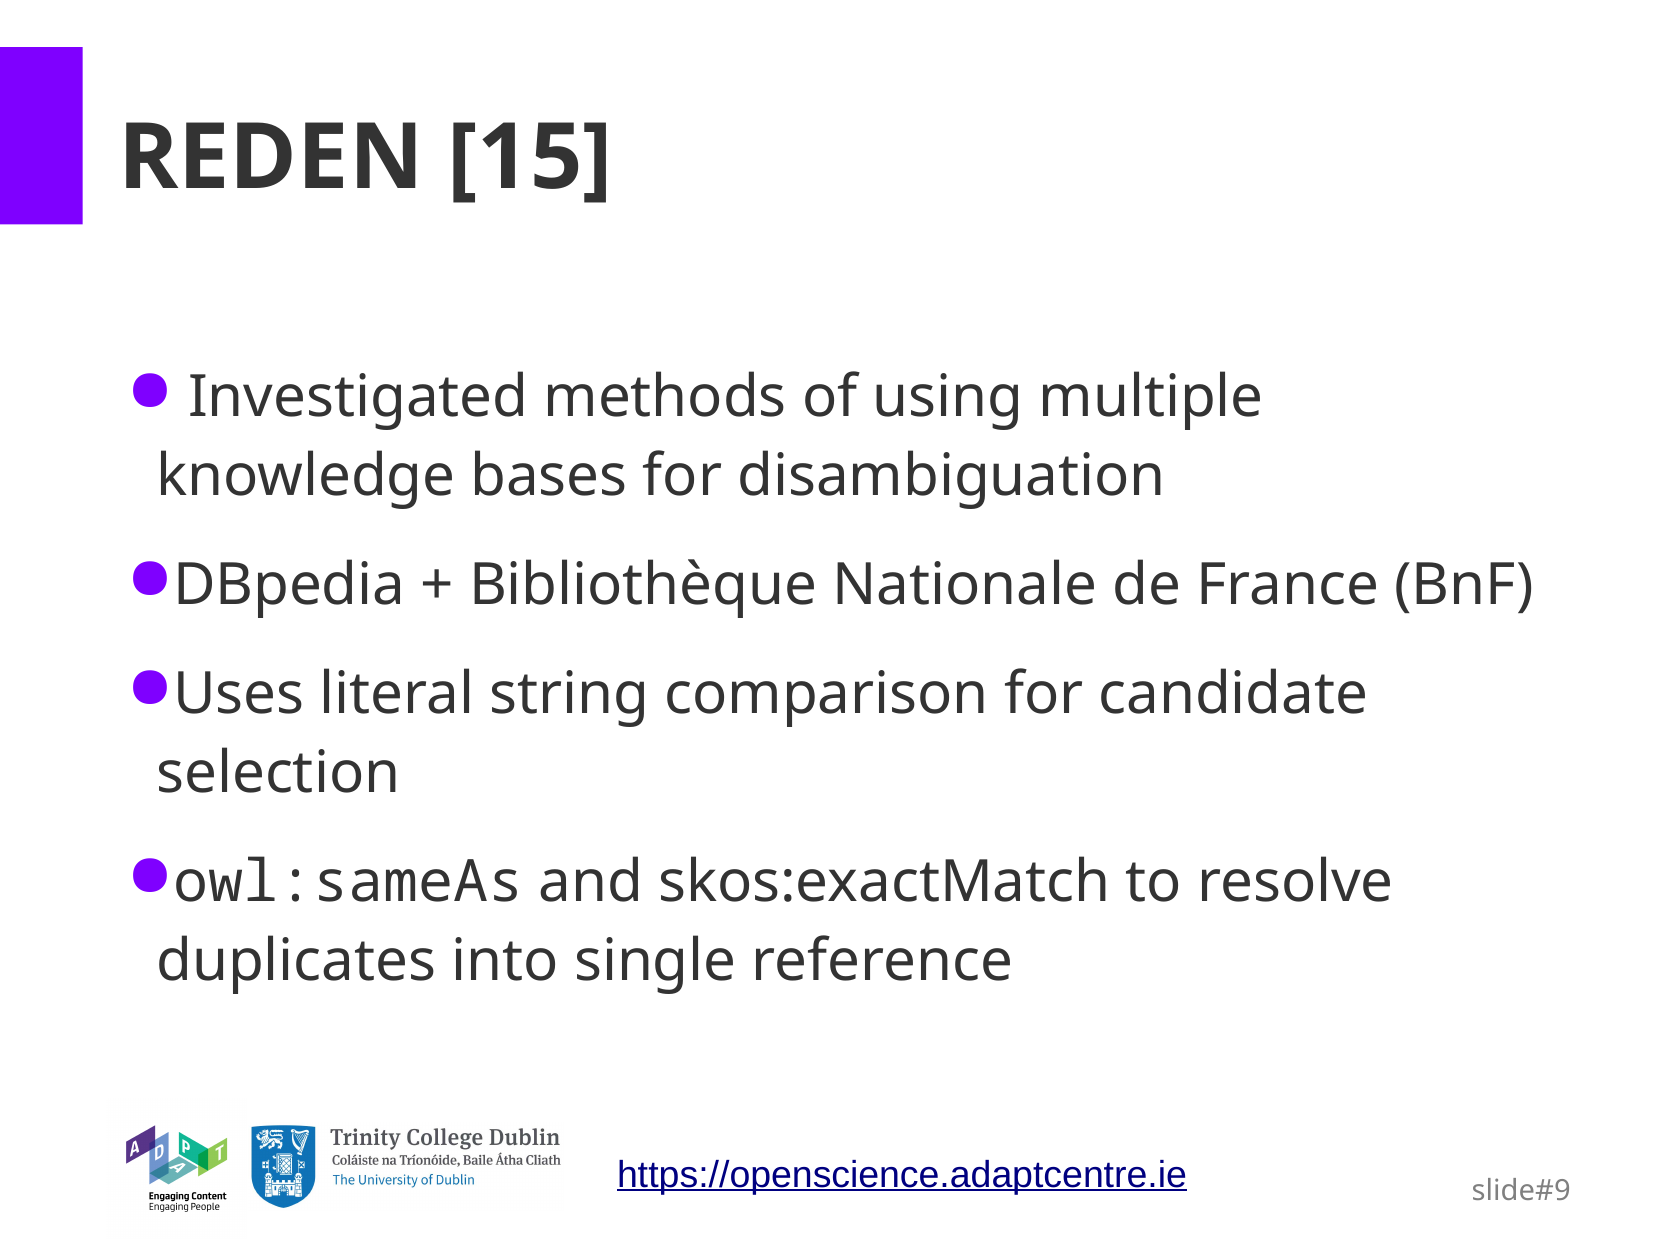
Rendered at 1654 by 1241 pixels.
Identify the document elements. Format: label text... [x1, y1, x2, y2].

list Investigated methods of using multiple knowledge bases for disambiguation DBpedia + Bibliothèque Nationale de France (BnF) Uses literal string comparison for candidate selection owl:sameAs and skos:exactMatch to resolve duplicates into single reference [118, 354, 1536, 1074]
title REDEN [15] [118, 49, 1571, 257]
picture [106, 1098, 247, 1239]
picture [248, 1122, 564, 1211]
